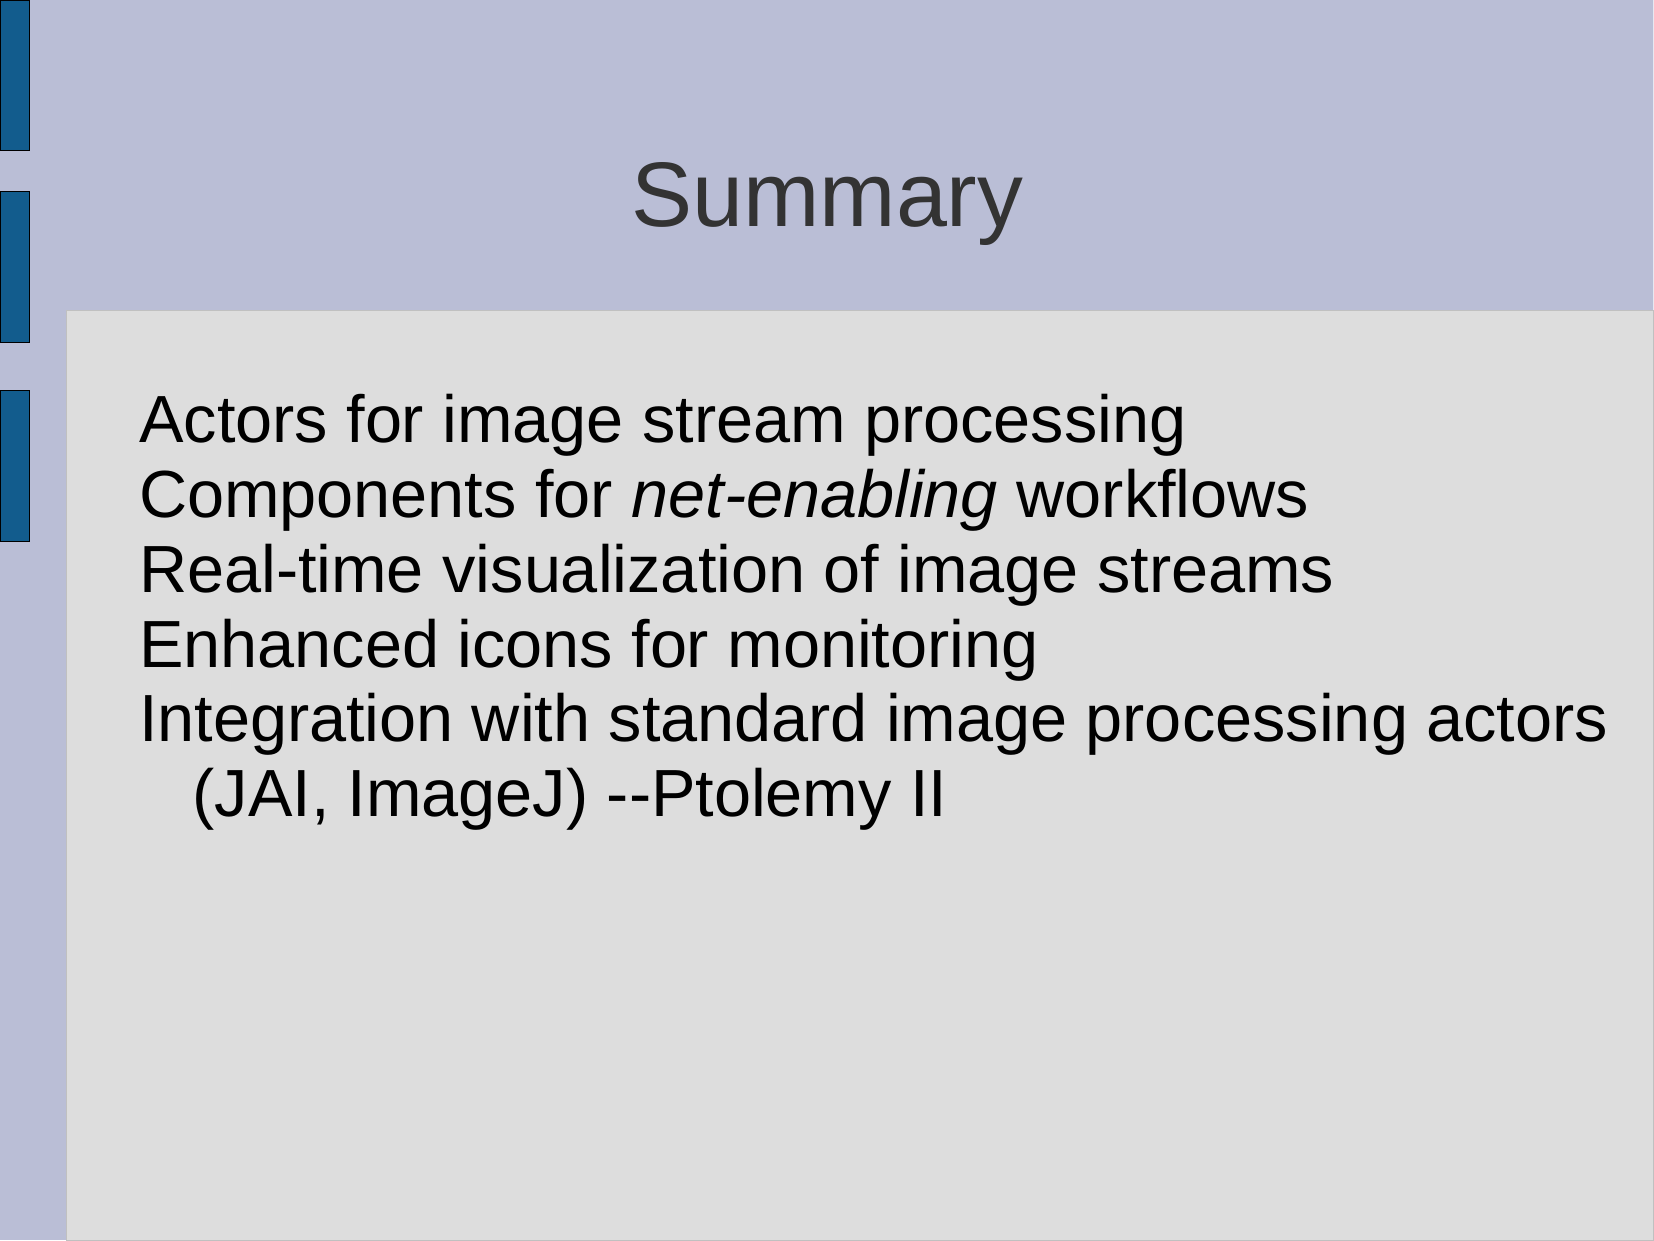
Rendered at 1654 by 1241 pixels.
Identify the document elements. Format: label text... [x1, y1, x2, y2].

list Actors for image stream processing Components for net-enabling workflows Real-time visualization of image streams Enhanced icons for monitoring Integration with standard image processing actors (JAI, ImageJ) --Ptolemy II [121, 382, 1613, 1051]
title Summary [121, 91, 1534, 299]
